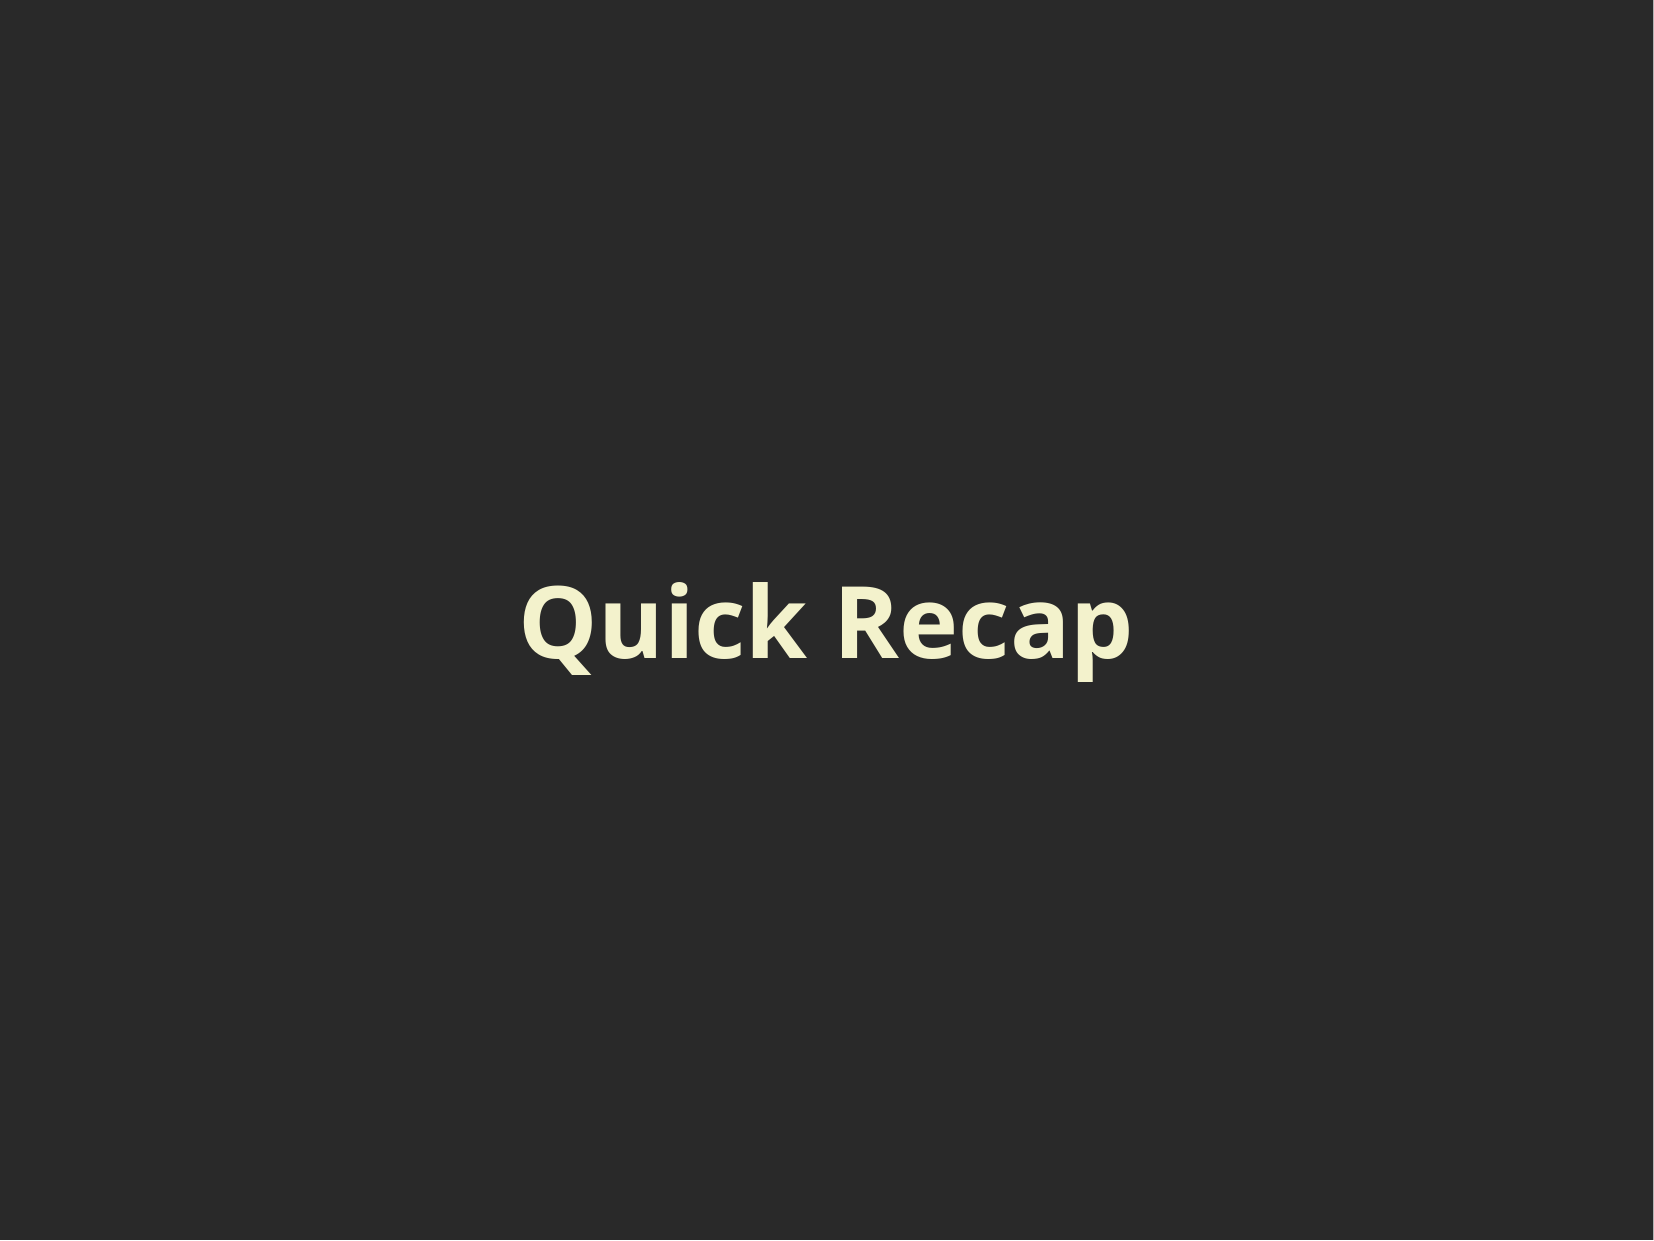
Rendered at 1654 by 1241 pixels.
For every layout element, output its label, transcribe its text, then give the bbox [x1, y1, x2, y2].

subtitle Quick Recap [82, 140, 1571, 1101]
